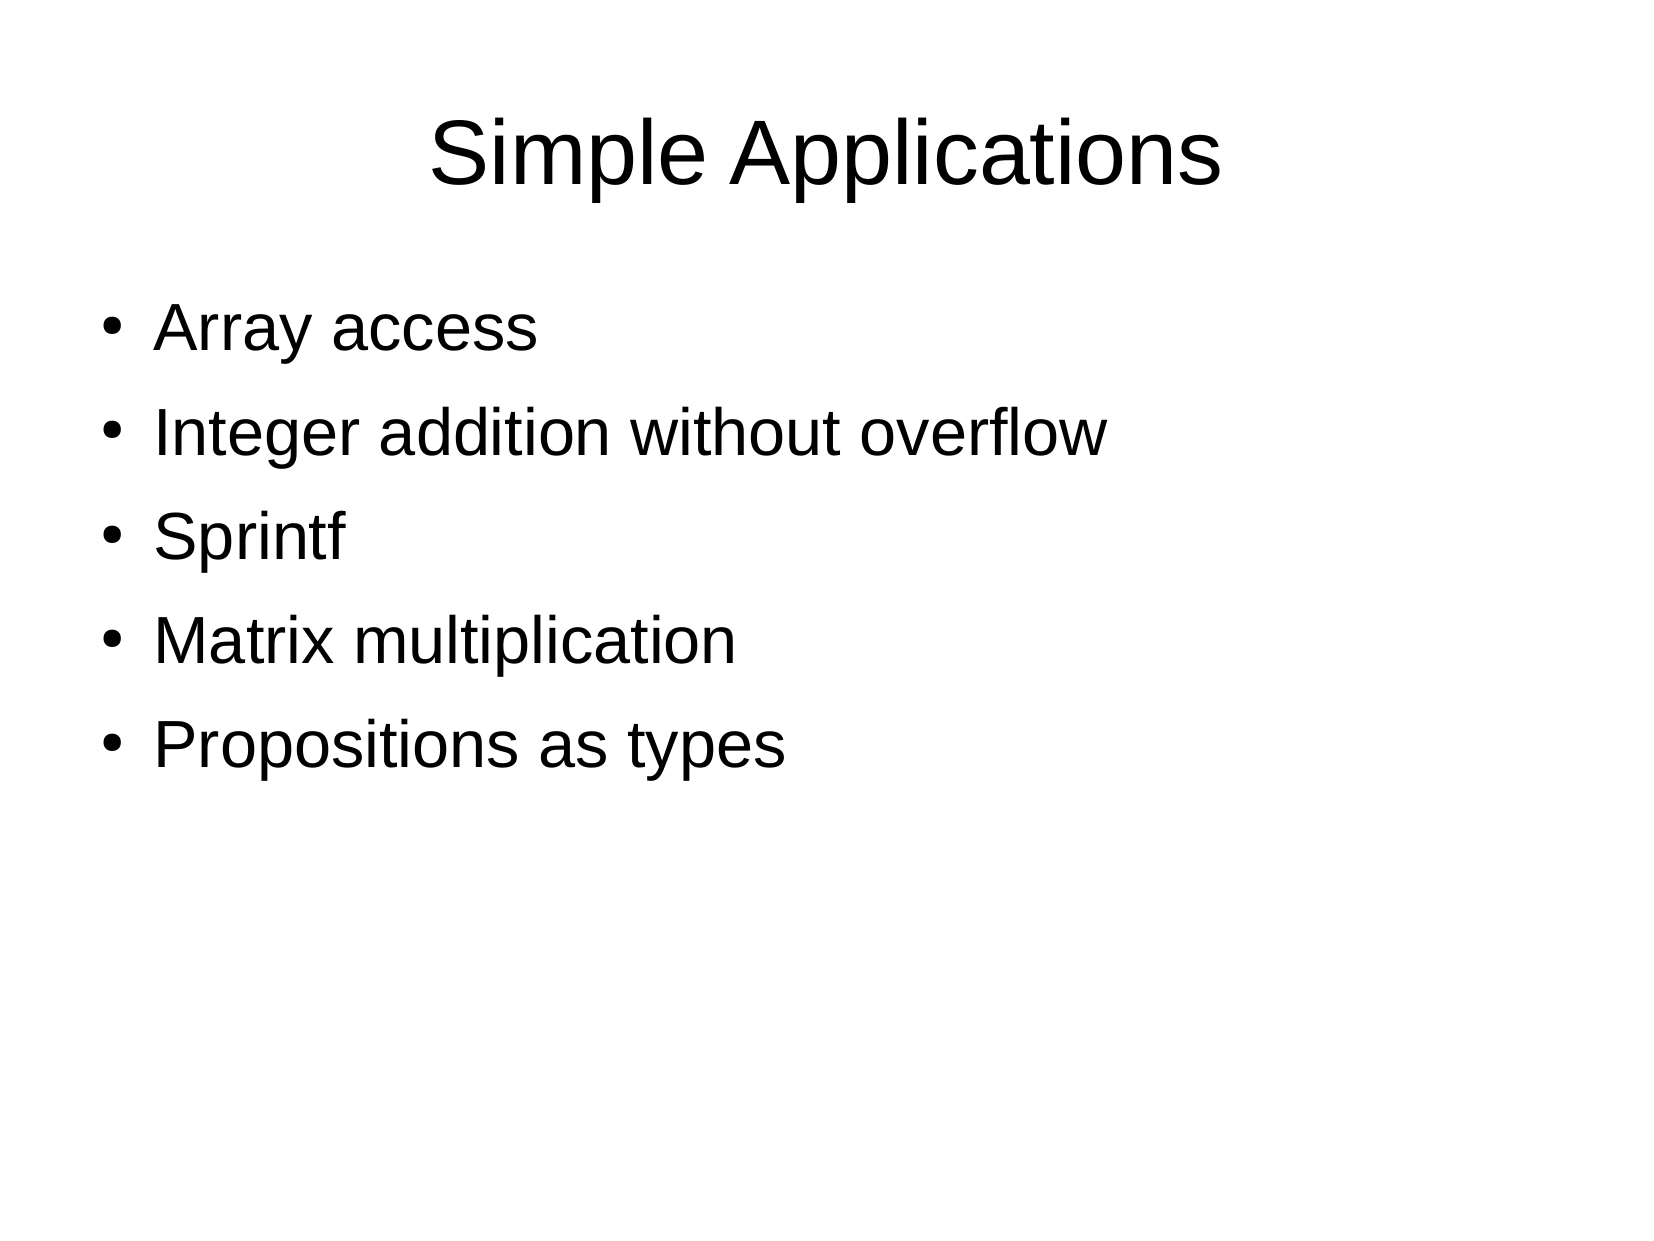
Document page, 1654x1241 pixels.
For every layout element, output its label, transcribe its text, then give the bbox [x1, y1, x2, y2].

title Simple Applications [82, 56, 1571, 250]
list Array access Integer addition without overflow Sprintf Matrix multiplication Propositions as types [82, 290, 1571, 1094]
